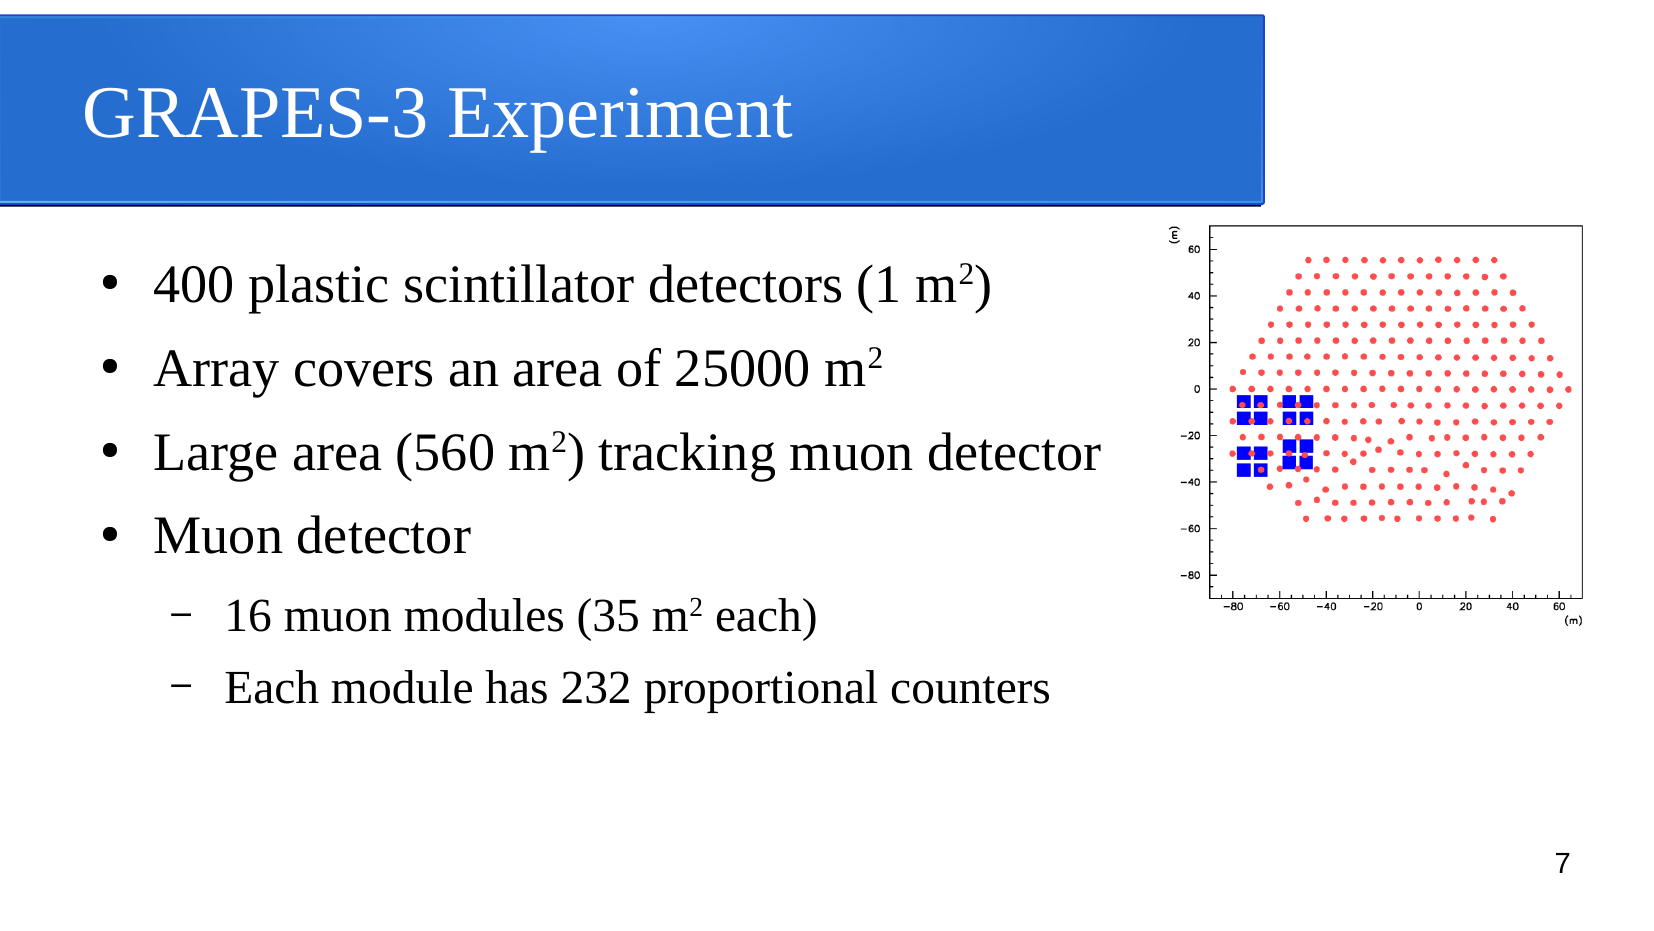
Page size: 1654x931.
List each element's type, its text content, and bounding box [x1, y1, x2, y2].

list 400 plastic scintillator detectors (1 m2) Array covers an area of 25000 m2 Large area (560 m2) tracking muon detector Muon detector 16 muon modules (35 m2 each) Each module has 232 proportional counters [82, 253, 1571, 864]
title GRAPES-3 Experiment [82, 35, 1235, 189]
picture [1168, 225, 1583, 626]
